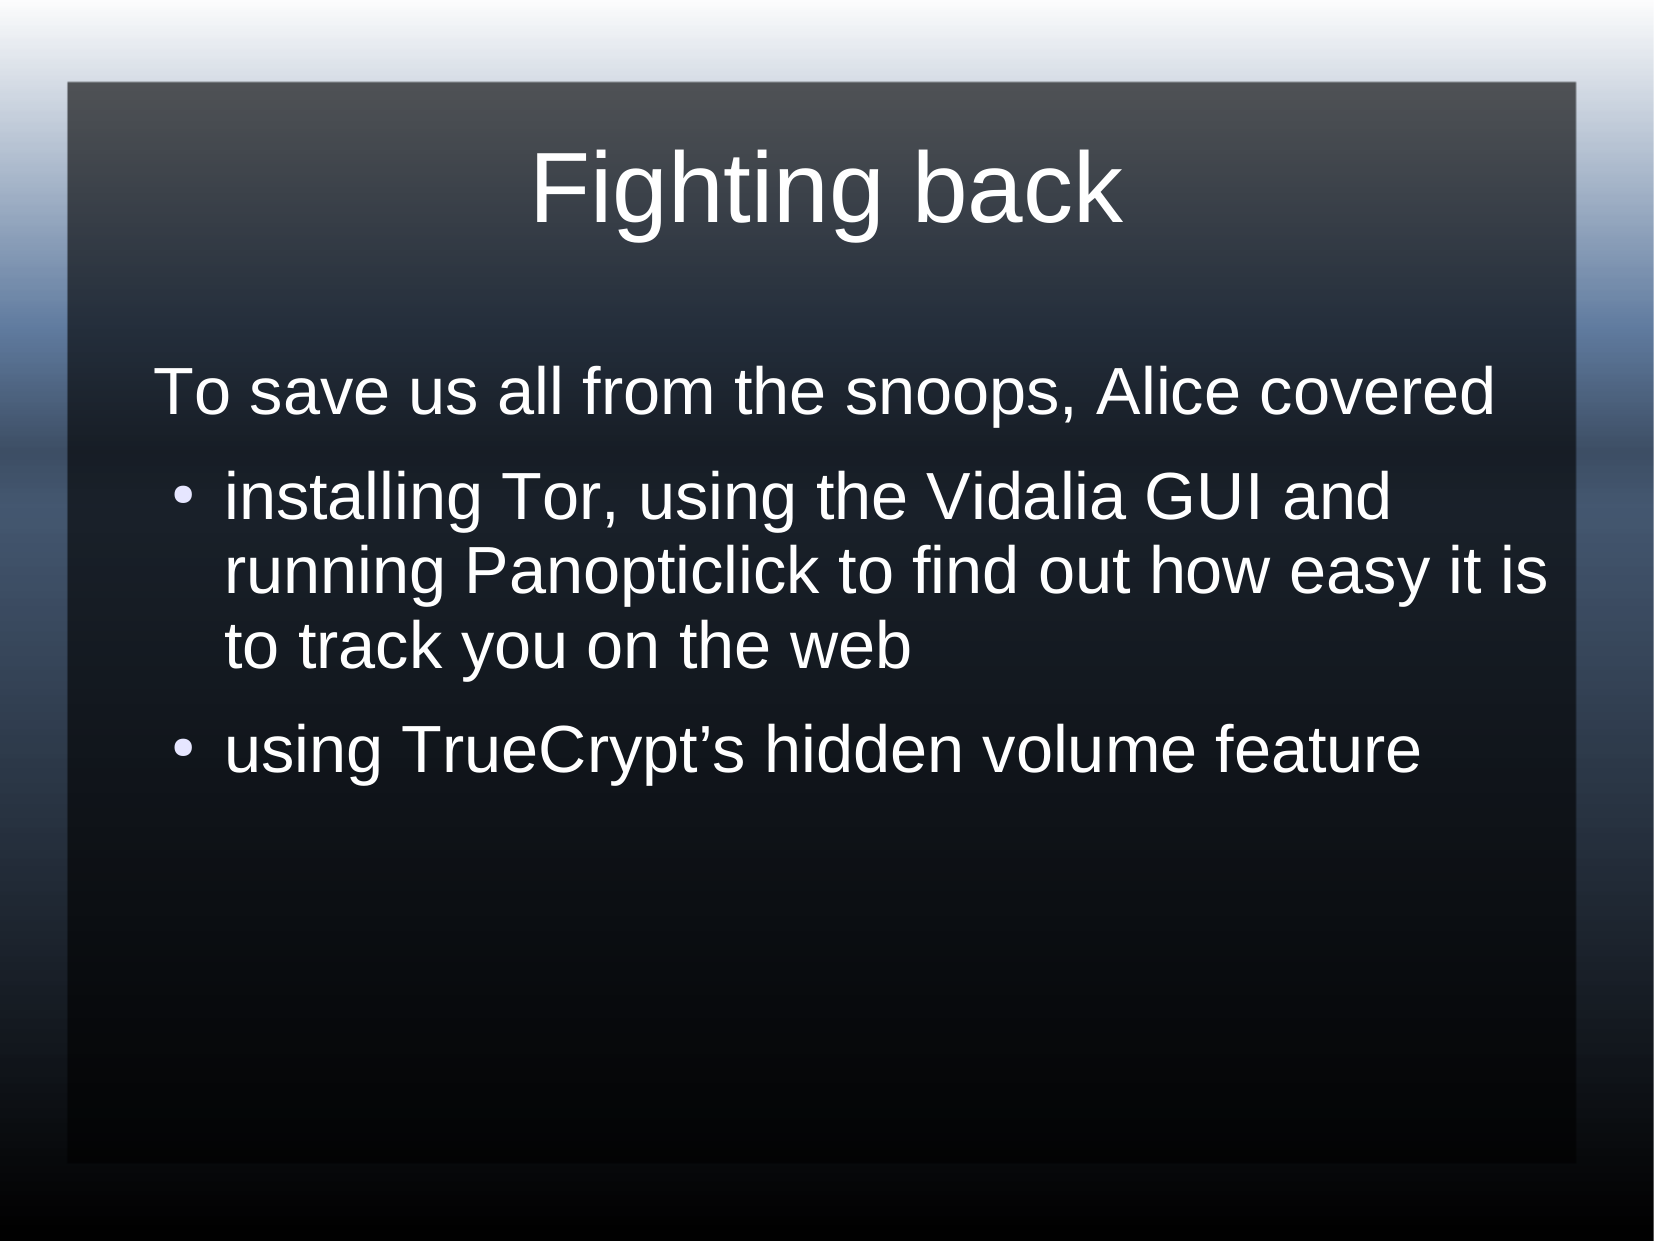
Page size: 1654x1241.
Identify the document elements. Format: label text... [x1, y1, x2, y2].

list To save us all from the snoops, Alice covered installing Tor, using the Vidalia GUI and running Panopticlick to find out how easy it is to track you on the web using TrueCrypt’s hidden volume feature [82, 354, 1571, 1105]
picture [0, 0, 1654, 1241]
title Fighting back [82, 84, 1571, 292]
